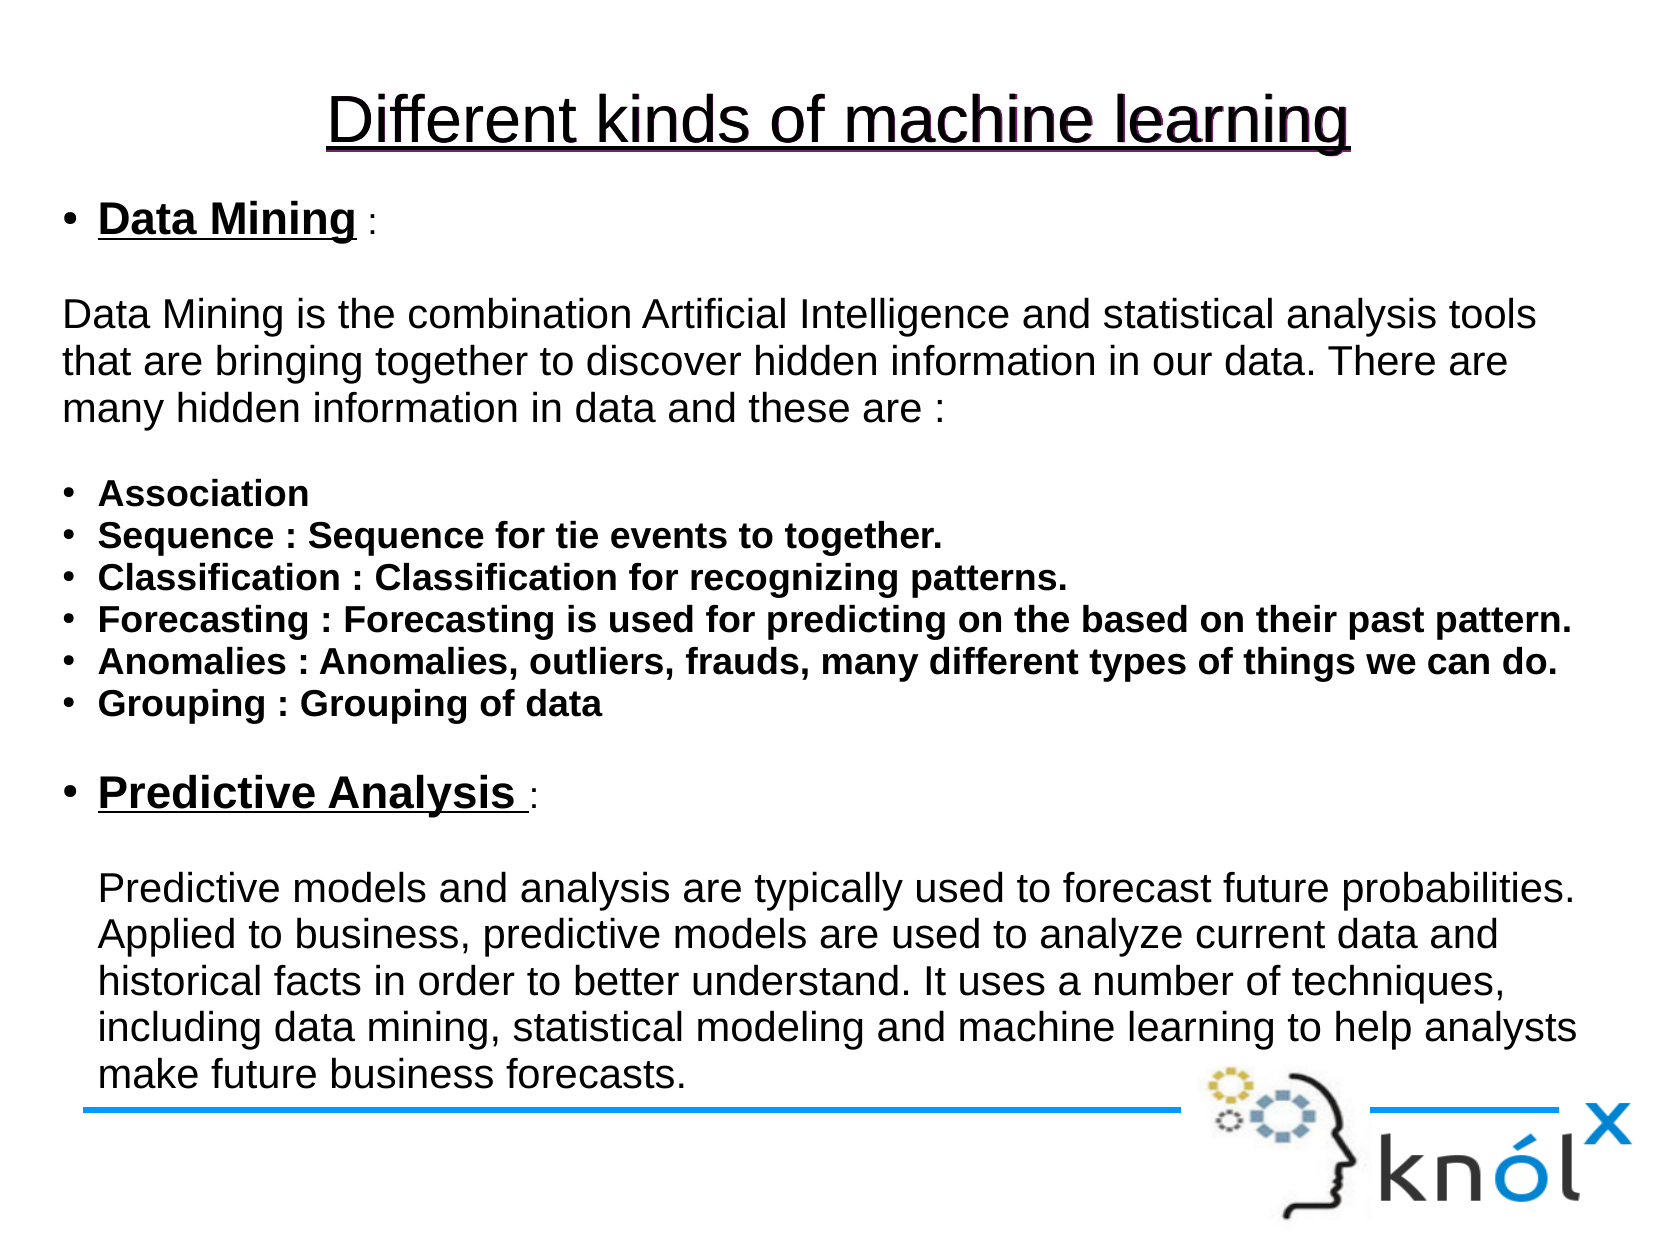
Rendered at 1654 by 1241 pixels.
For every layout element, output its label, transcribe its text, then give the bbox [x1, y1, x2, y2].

picture [1196, 1064, 1643, 1229]
subtitle Different kinds of machine learning [82, 49, 1571, 131]
text_box Data Mining : Data Mining is the combination Artificial Intelligence and statistical analysis tools that are bringing together to discover hidden information in our data. There are many hidden information in data and these are : Association Sequence : Sequence for tie events to together. Classification : Classification for recognizing patterns. Forecasting : Forecasting is used for predicting on the based on their past pattern. Anomalies : Anomalies, outliers, frauds, many different types of things we can do. Grouping : Grouping of data Predictive Analysis : Predictive models and analysis are typically used to forecast future probabilities. Applied to business, predictive models are used to analyze current data and historical facts in order to better understand. It uses a number of techniques, including data mining, statistical modeling and machine learning to help analysts make future business forecasts. [47, 131, 1607, 1196]
